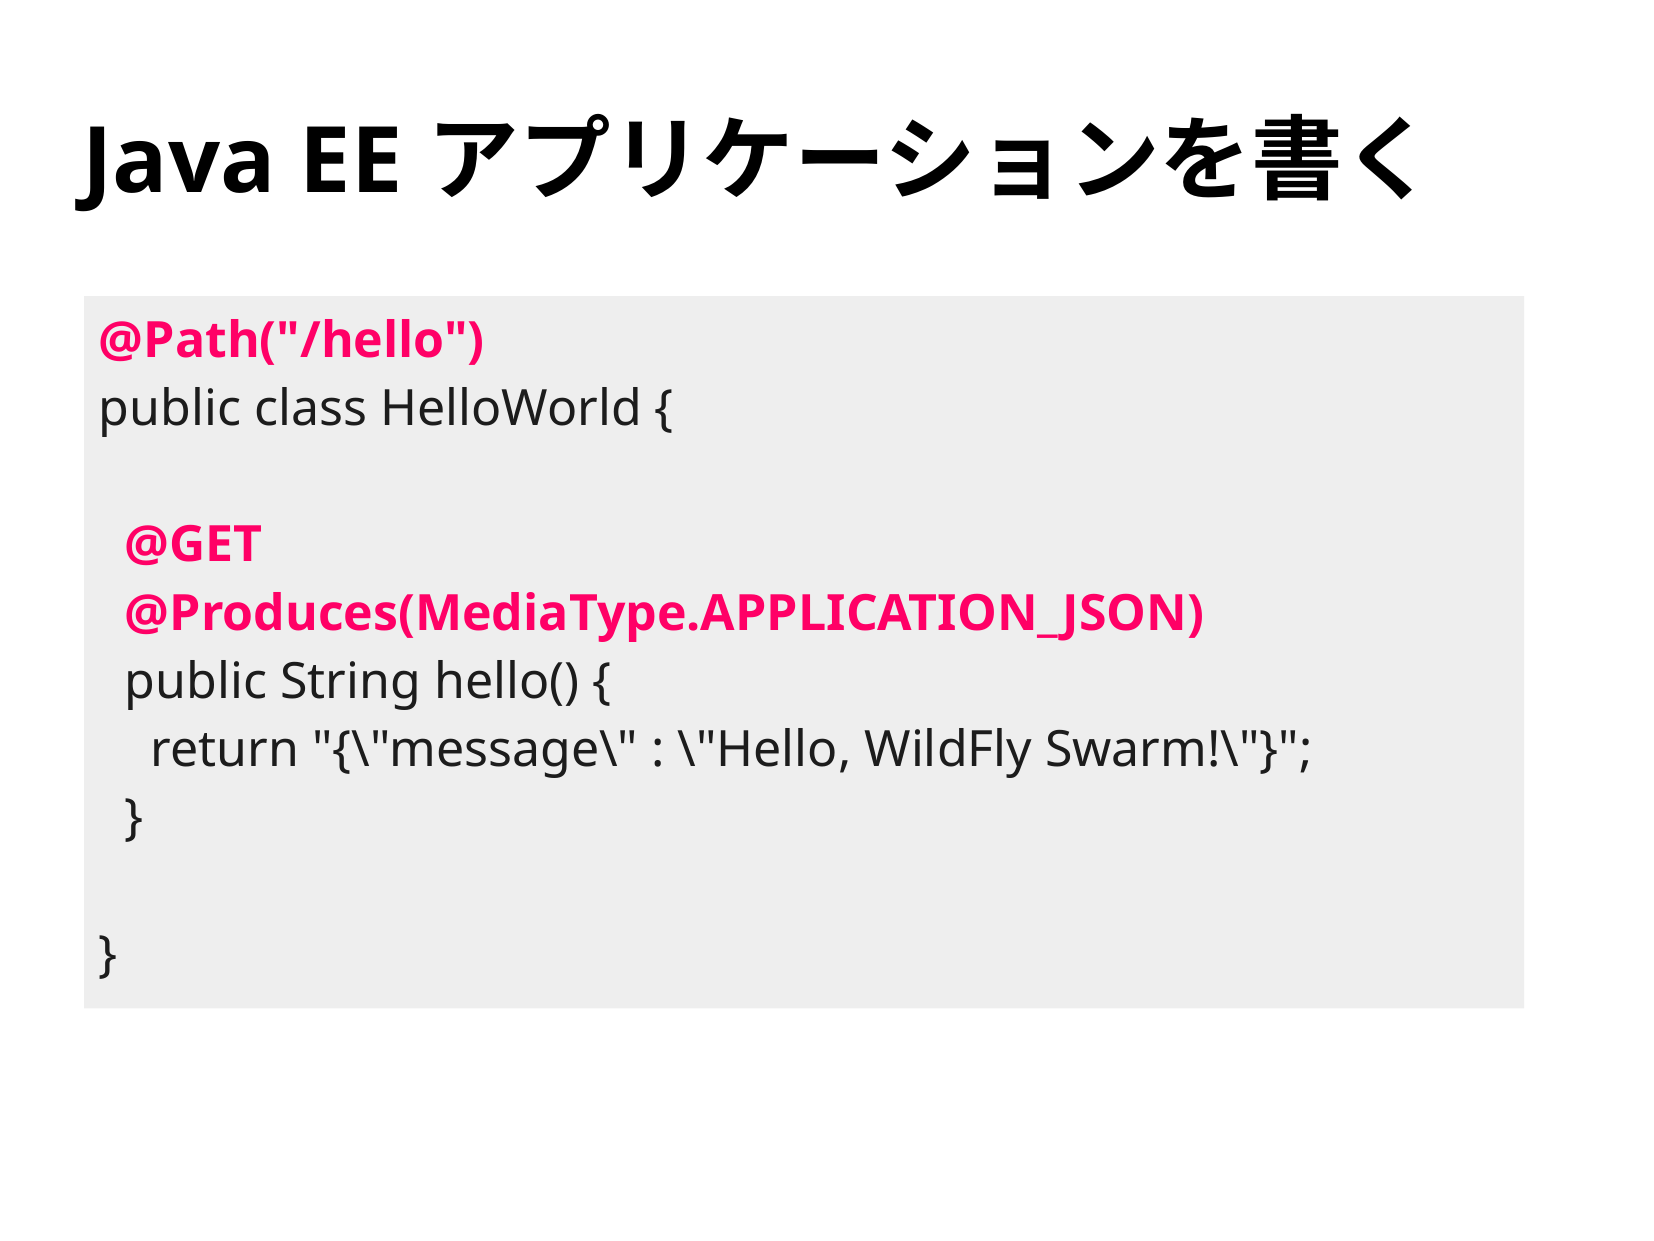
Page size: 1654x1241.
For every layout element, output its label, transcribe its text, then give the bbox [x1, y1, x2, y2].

text_box @Path("/hello") public class HelloWorld { @GET @Produces(MediaType.APPLICATION_JSON) public String hello() { return "{\"message\" : \"Hello, WildFly Swarm!\"}"; } } [84, 296, 1525, 1009]
title Java EEアプリケーションを書く [82, 49, 1571, 257]
